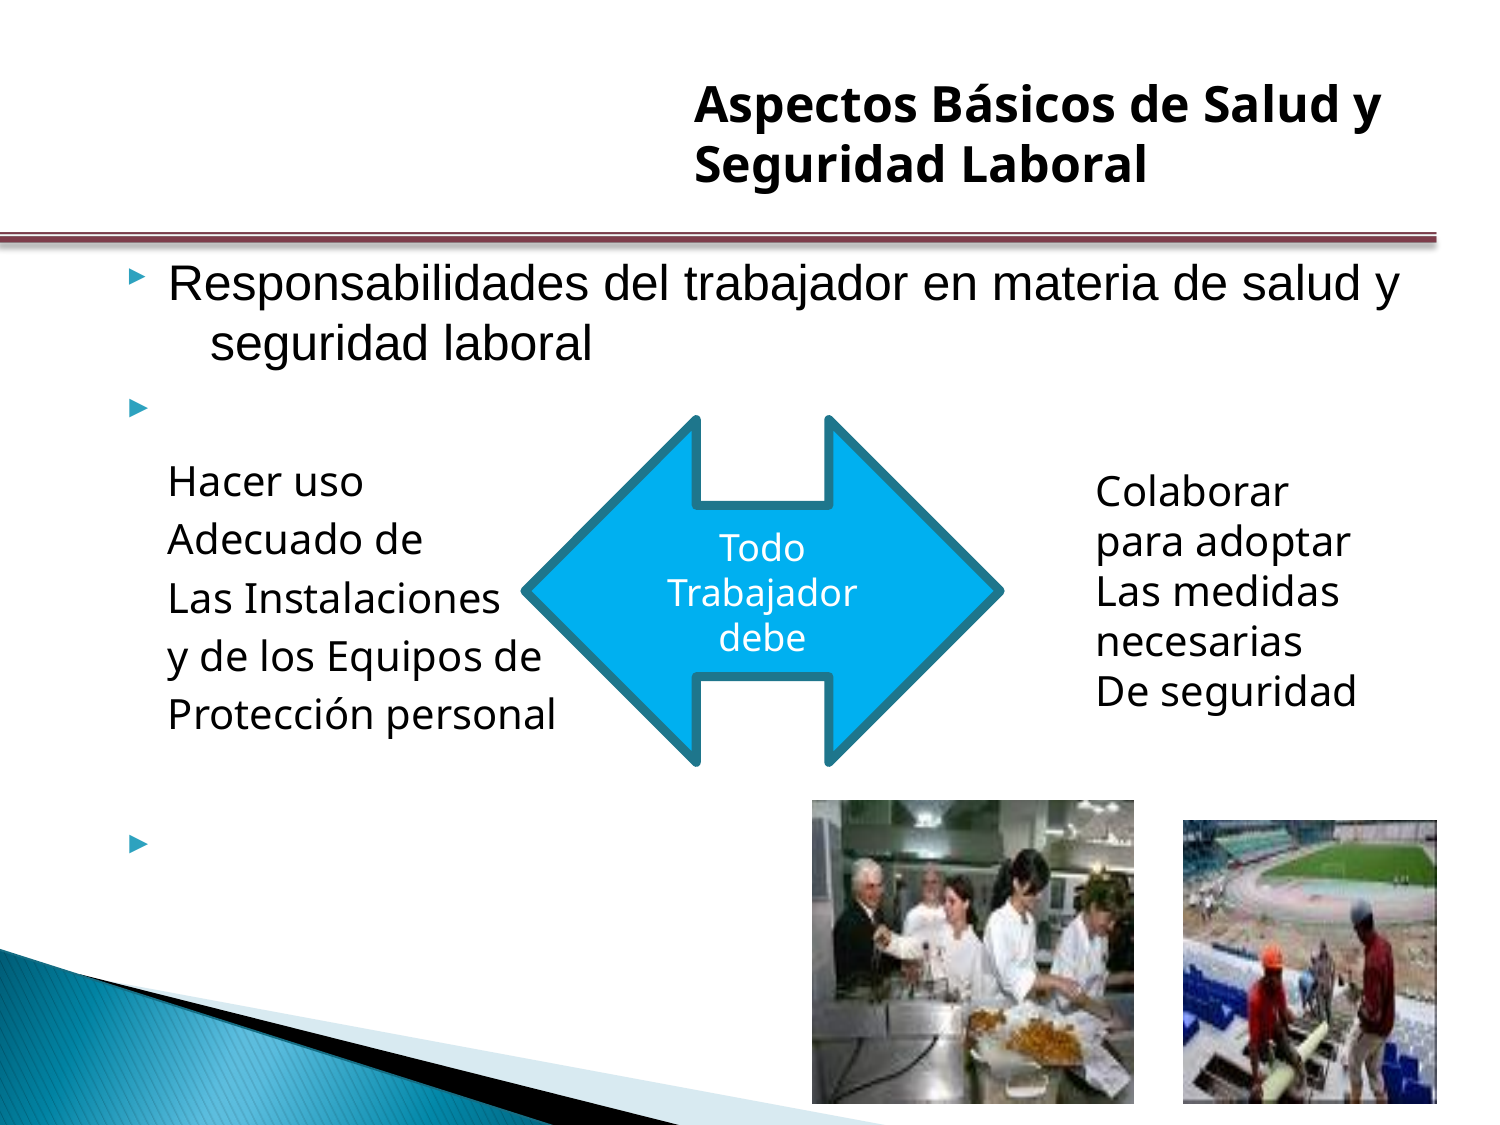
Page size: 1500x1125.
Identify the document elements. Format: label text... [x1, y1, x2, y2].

text_box Colaborar para adoptar Las medidas necesarias De seguridad [1080, 457, 1412, 725]
text_box Aspectos Básicos de Salud y Seguridad Laboral [679, 65, 1429, 201]
picture [812, 800, 1134, 1105]
picture [1183, 820, 1437, 1105]
picture [0, 229, 1450, 258]
text_box Todo Trabajador debe [524, 419, 1001, 763]
list Responsabilidades del trabajador en materia de salud y seguridad laboral Hacer uso Adecuado de Las Instalaciones y de los Equipos de Protección personal [75, 258, 1426, 986]
